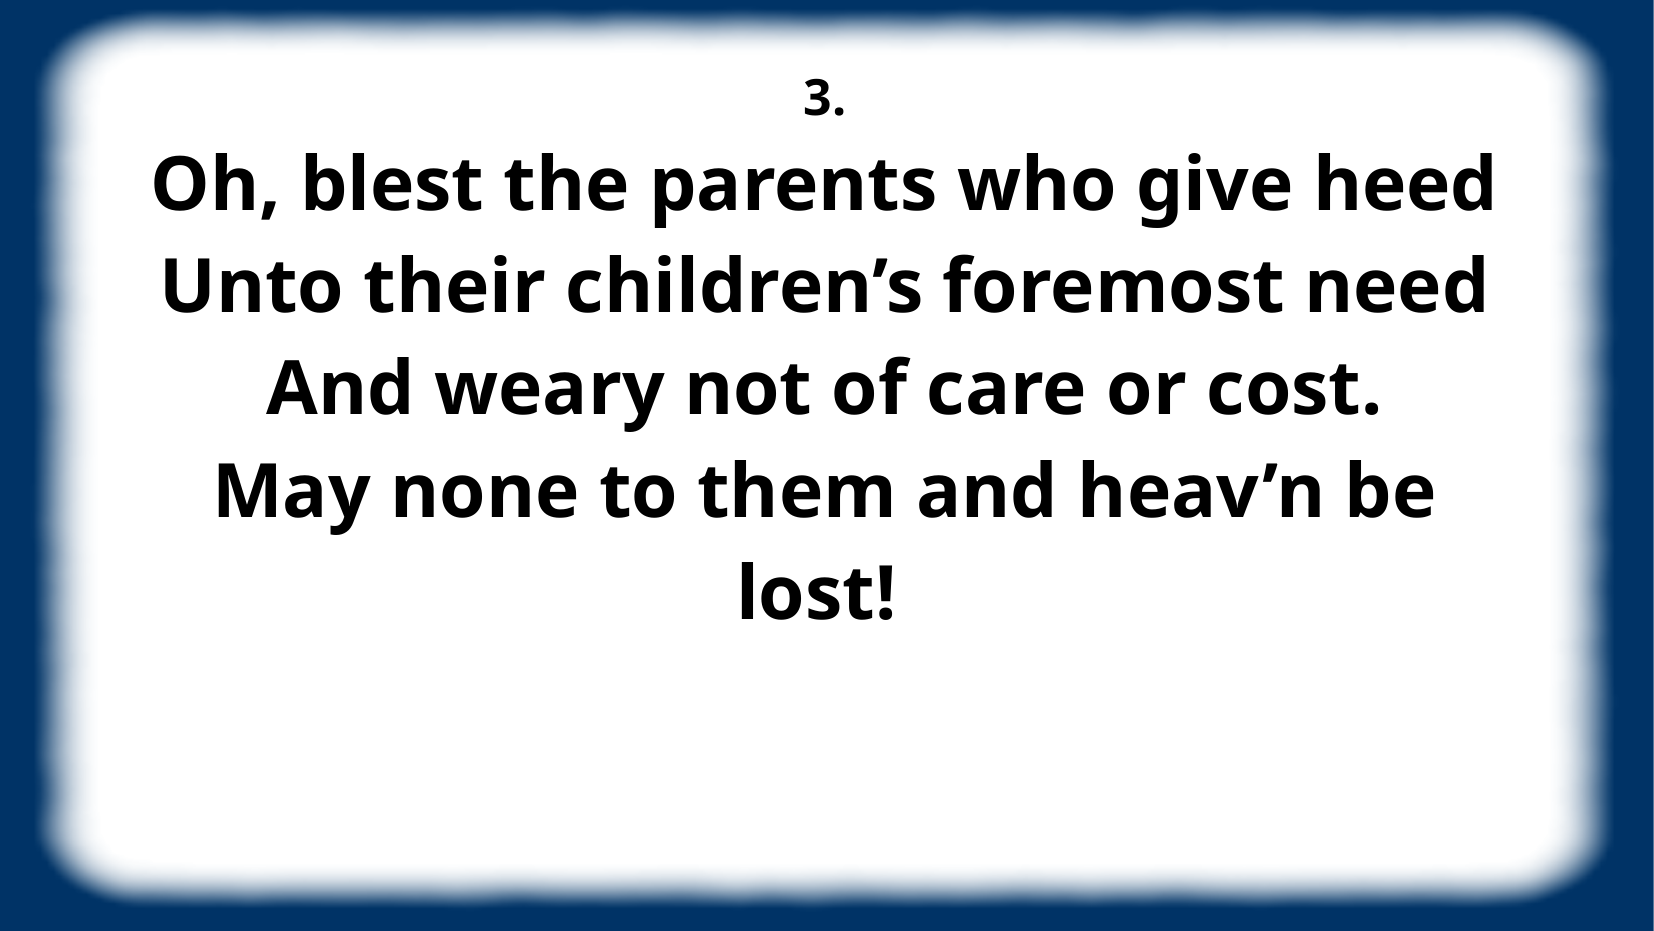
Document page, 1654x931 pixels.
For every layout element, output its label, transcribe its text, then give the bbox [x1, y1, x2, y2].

text_box 3. Oh, blest the parents who give heed Unto their children’s foremost need And weary not of care or cost. May none to them and heav’n be lost! [135, 54, 1516, 535]
picture [0, 0, 1654, 931]
